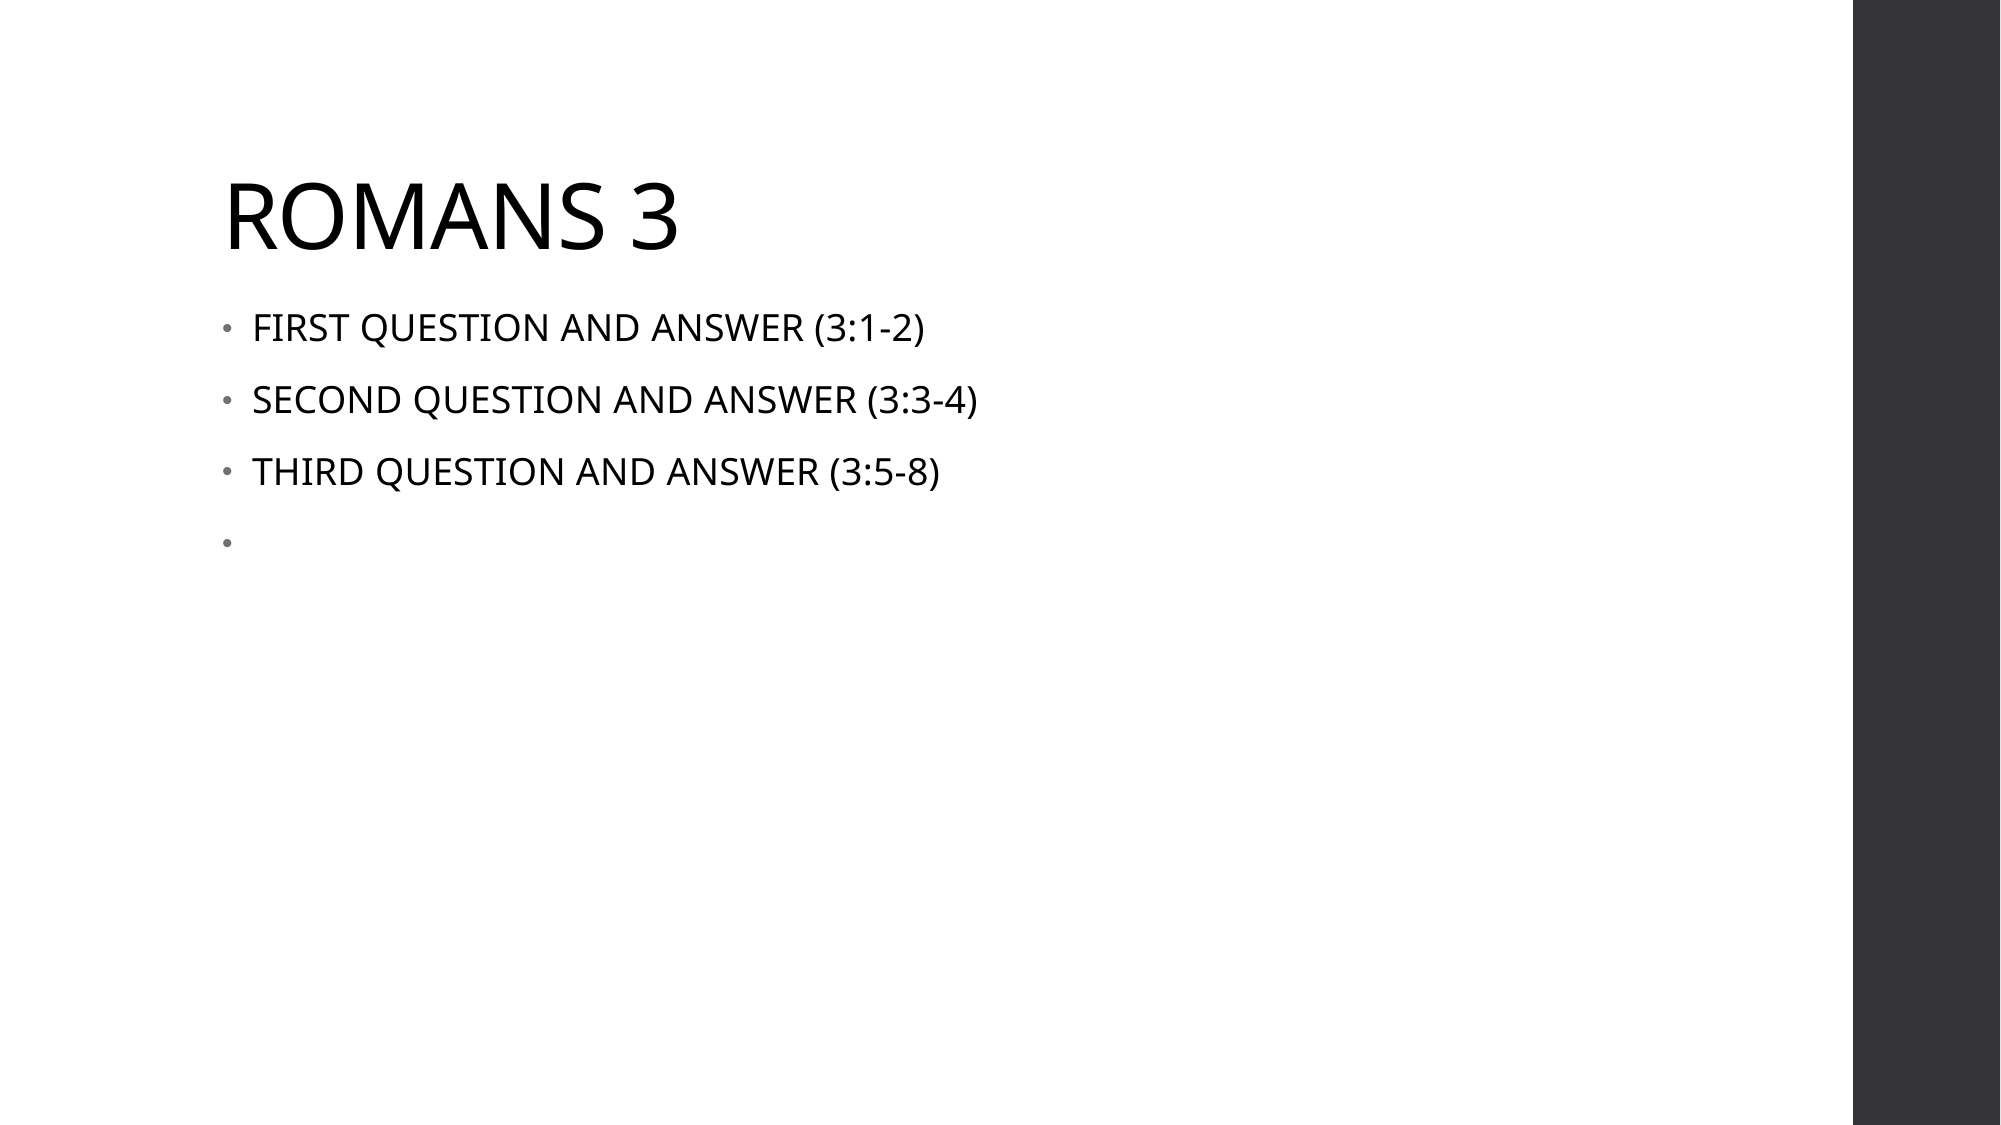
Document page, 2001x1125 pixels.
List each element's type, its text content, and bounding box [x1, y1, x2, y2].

title ROMANS 3 [206, 60, 1797, 278]
list FIRST QUESTION AND ANSWER (3:1-2) SECOND QUESTION AND ANSWER (3:3-4) THIRD QUESTION AND ANSWER (3:5-8) [206, 299, 1617, 1014]
